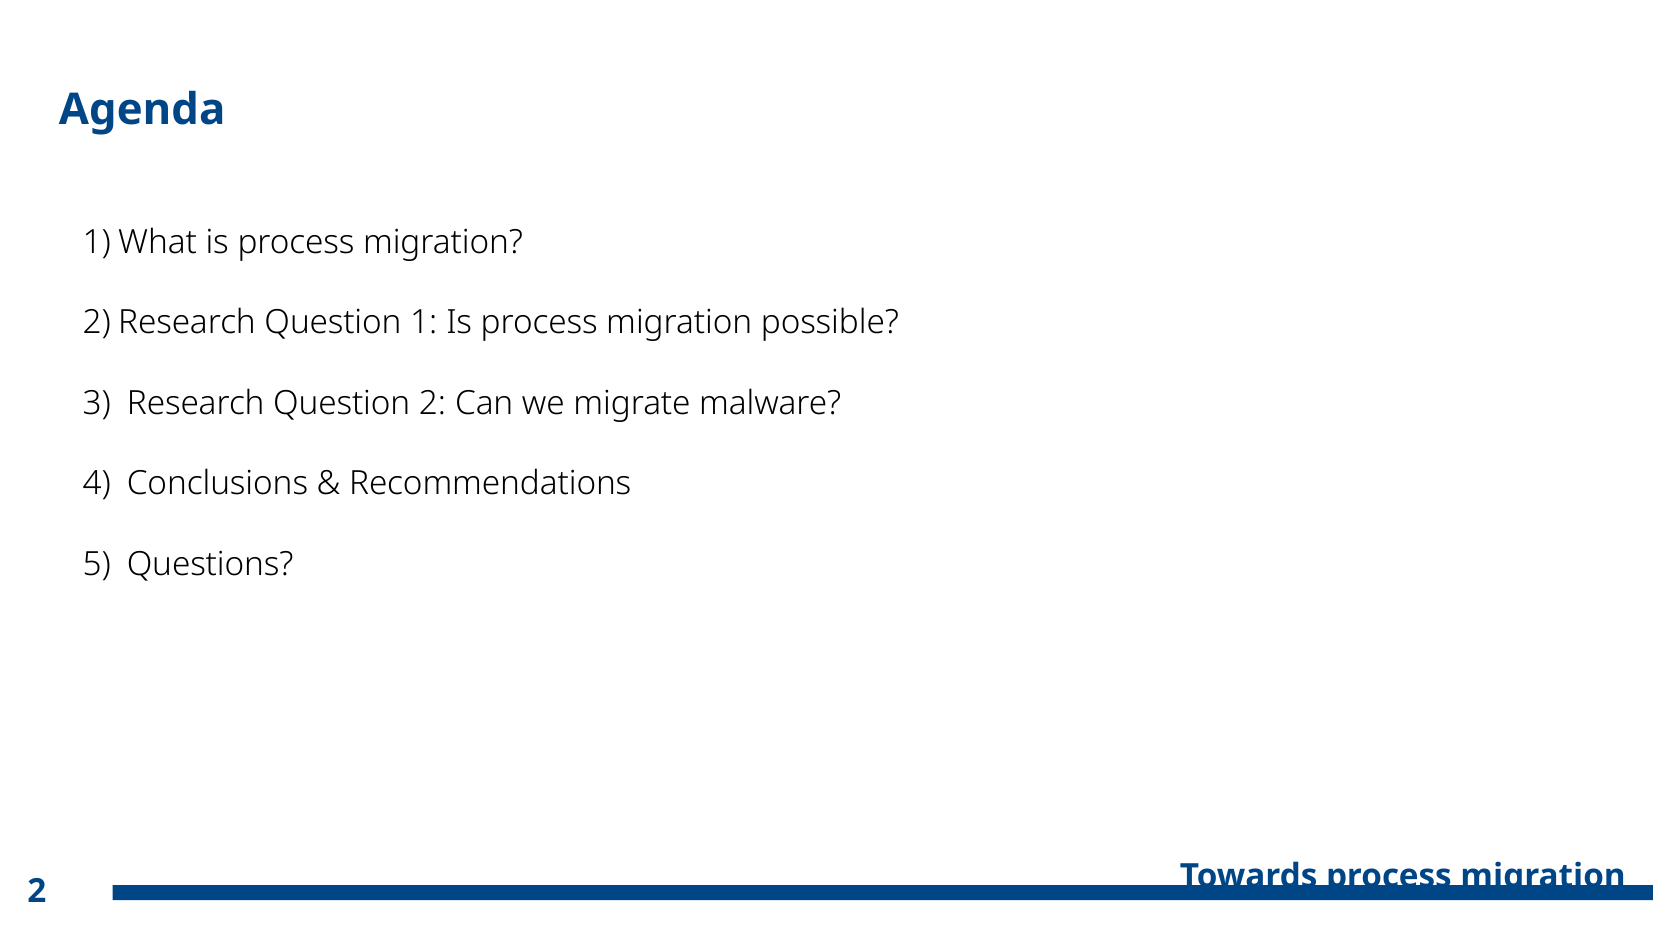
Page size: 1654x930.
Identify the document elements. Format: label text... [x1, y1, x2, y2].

subtitle What is process migration? Research Question 1: Is process migration possible? Research Question 2: Can we migrate malware? Conclusions & Recommendations Questions? [82, 217, 1051, 757]
title Agenda [58, 26, 1594, 138]
